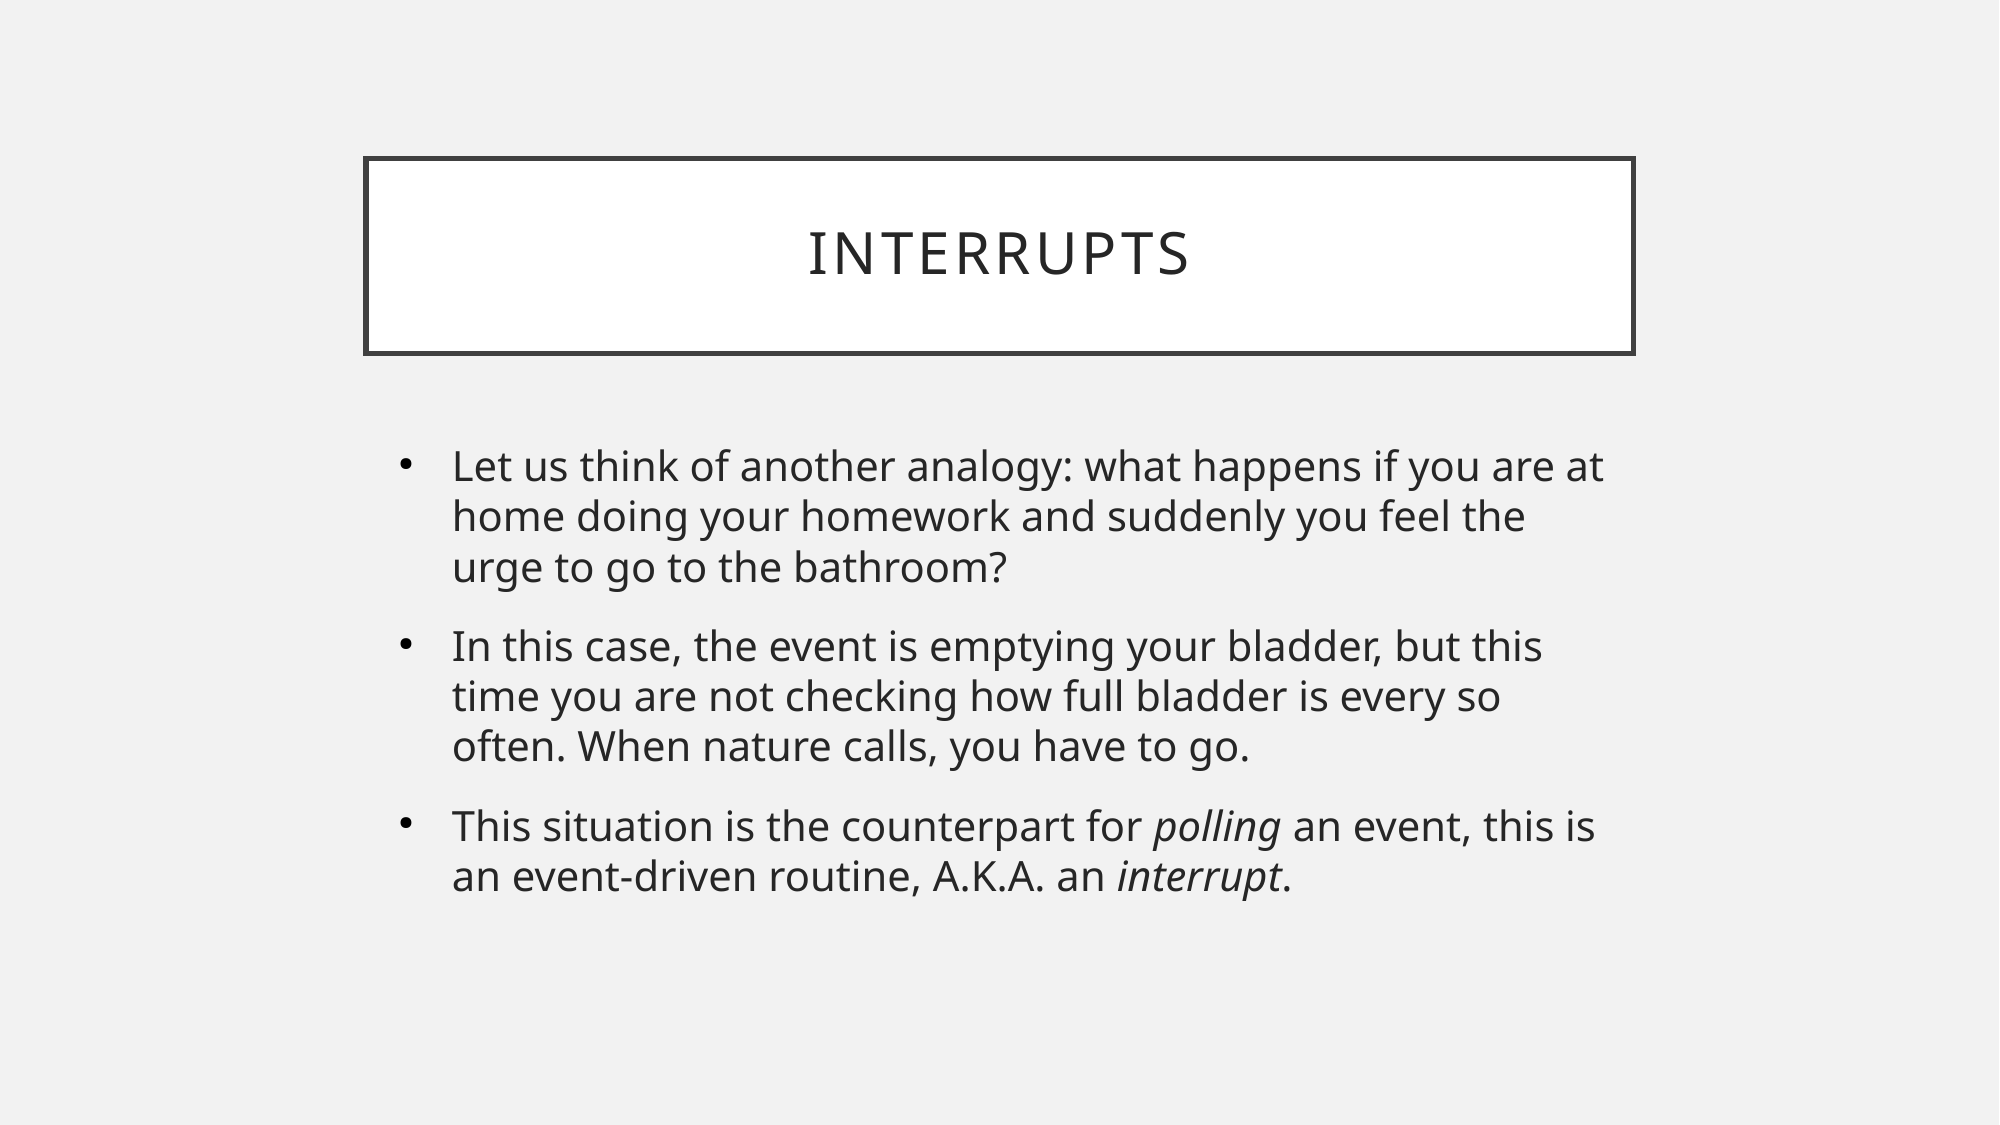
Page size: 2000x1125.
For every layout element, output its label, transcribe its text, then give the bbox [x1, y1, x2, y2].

list Let us think of another analogy: what happens if you are at home doing your homework and suddenly you feel the urge to go to the bathroom? In this case, the event is emptying your bladder, but this time you are not checking how full bladder is every so often. When nature calls, you have to go. This situation is the counterpart for polling an event, this is an event-driven routine, A.K.A. an interrupt. [365, 432, 1634, 942]
title Interrupts [365, 158, 1634, 354]
